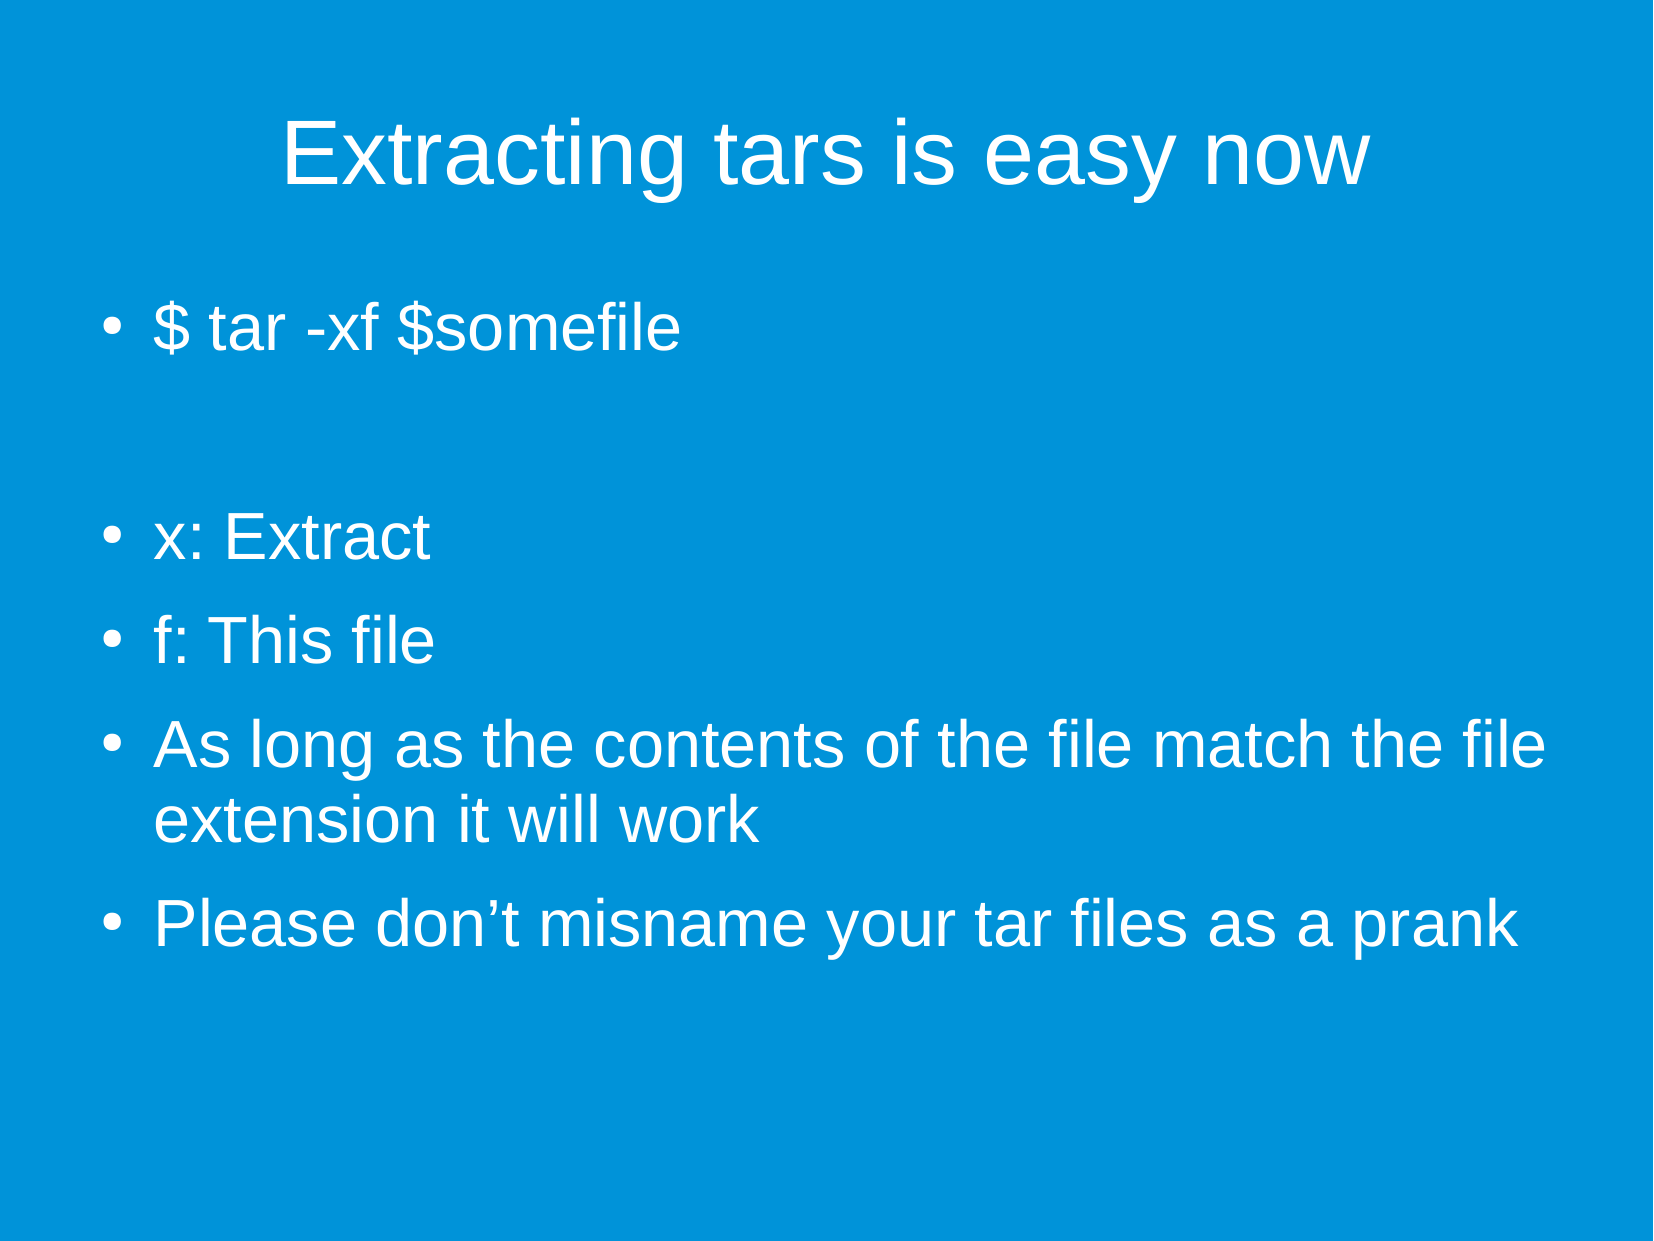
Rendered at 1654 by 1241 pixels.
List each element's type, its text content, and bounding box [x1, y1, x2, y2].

title Extracting tars is easy now [82, 49, 1571, 257]
list $ tar -xf $somefile x: Extract f: This file As long as the contents of the file match the file extension it will work Please don’t misname your tar files as a prank [82, 290, 1571, 1010]
